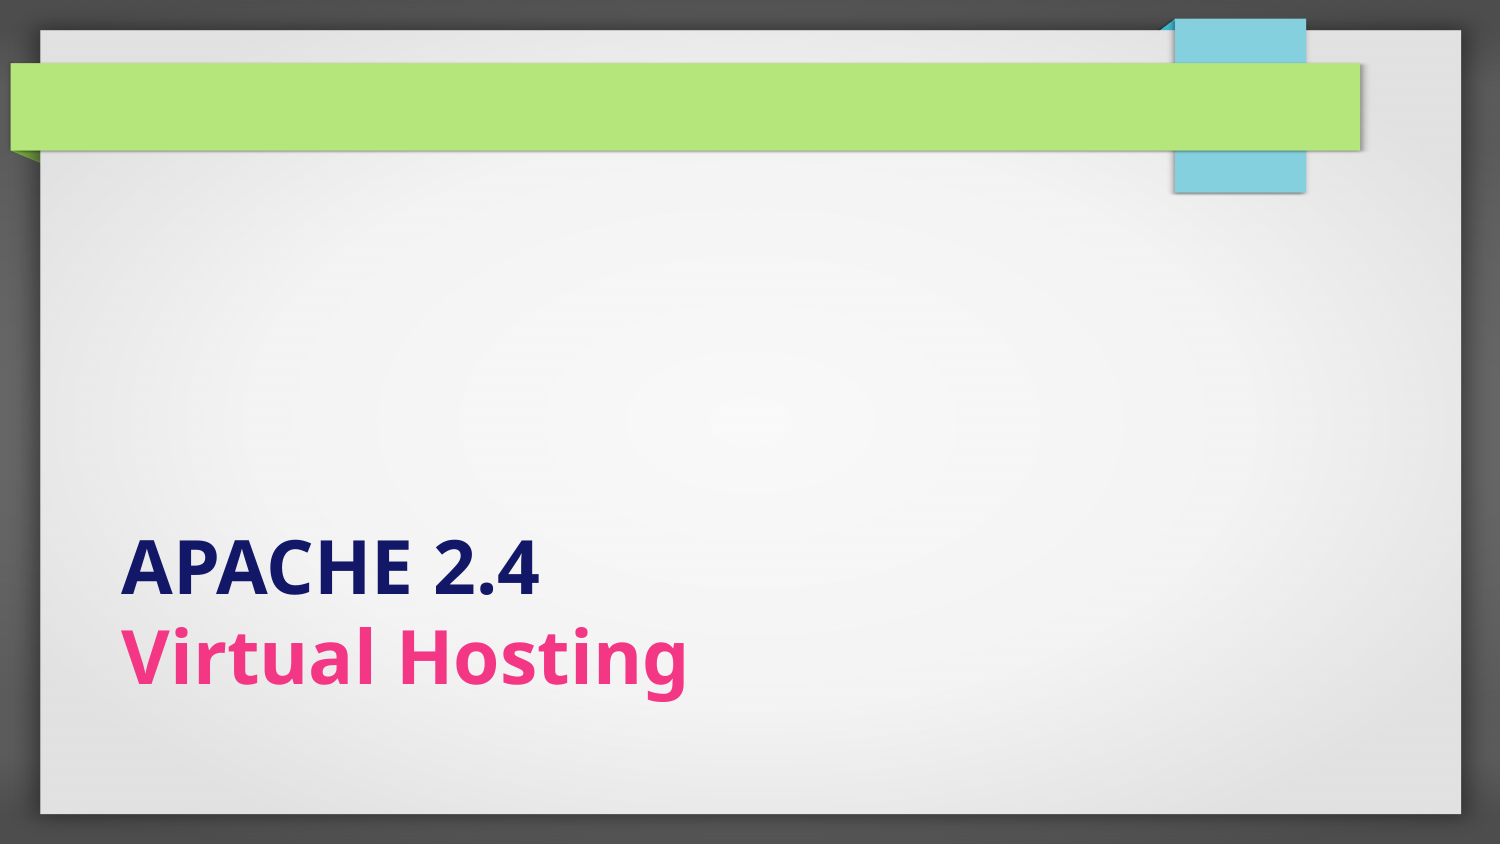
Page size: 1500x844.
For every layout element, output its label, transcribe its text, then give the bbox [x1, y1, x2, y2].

title APACHE 2.4 Virtual Hosting [106, 520, 801, 715]
picture [0, 0, 1500, 844]
